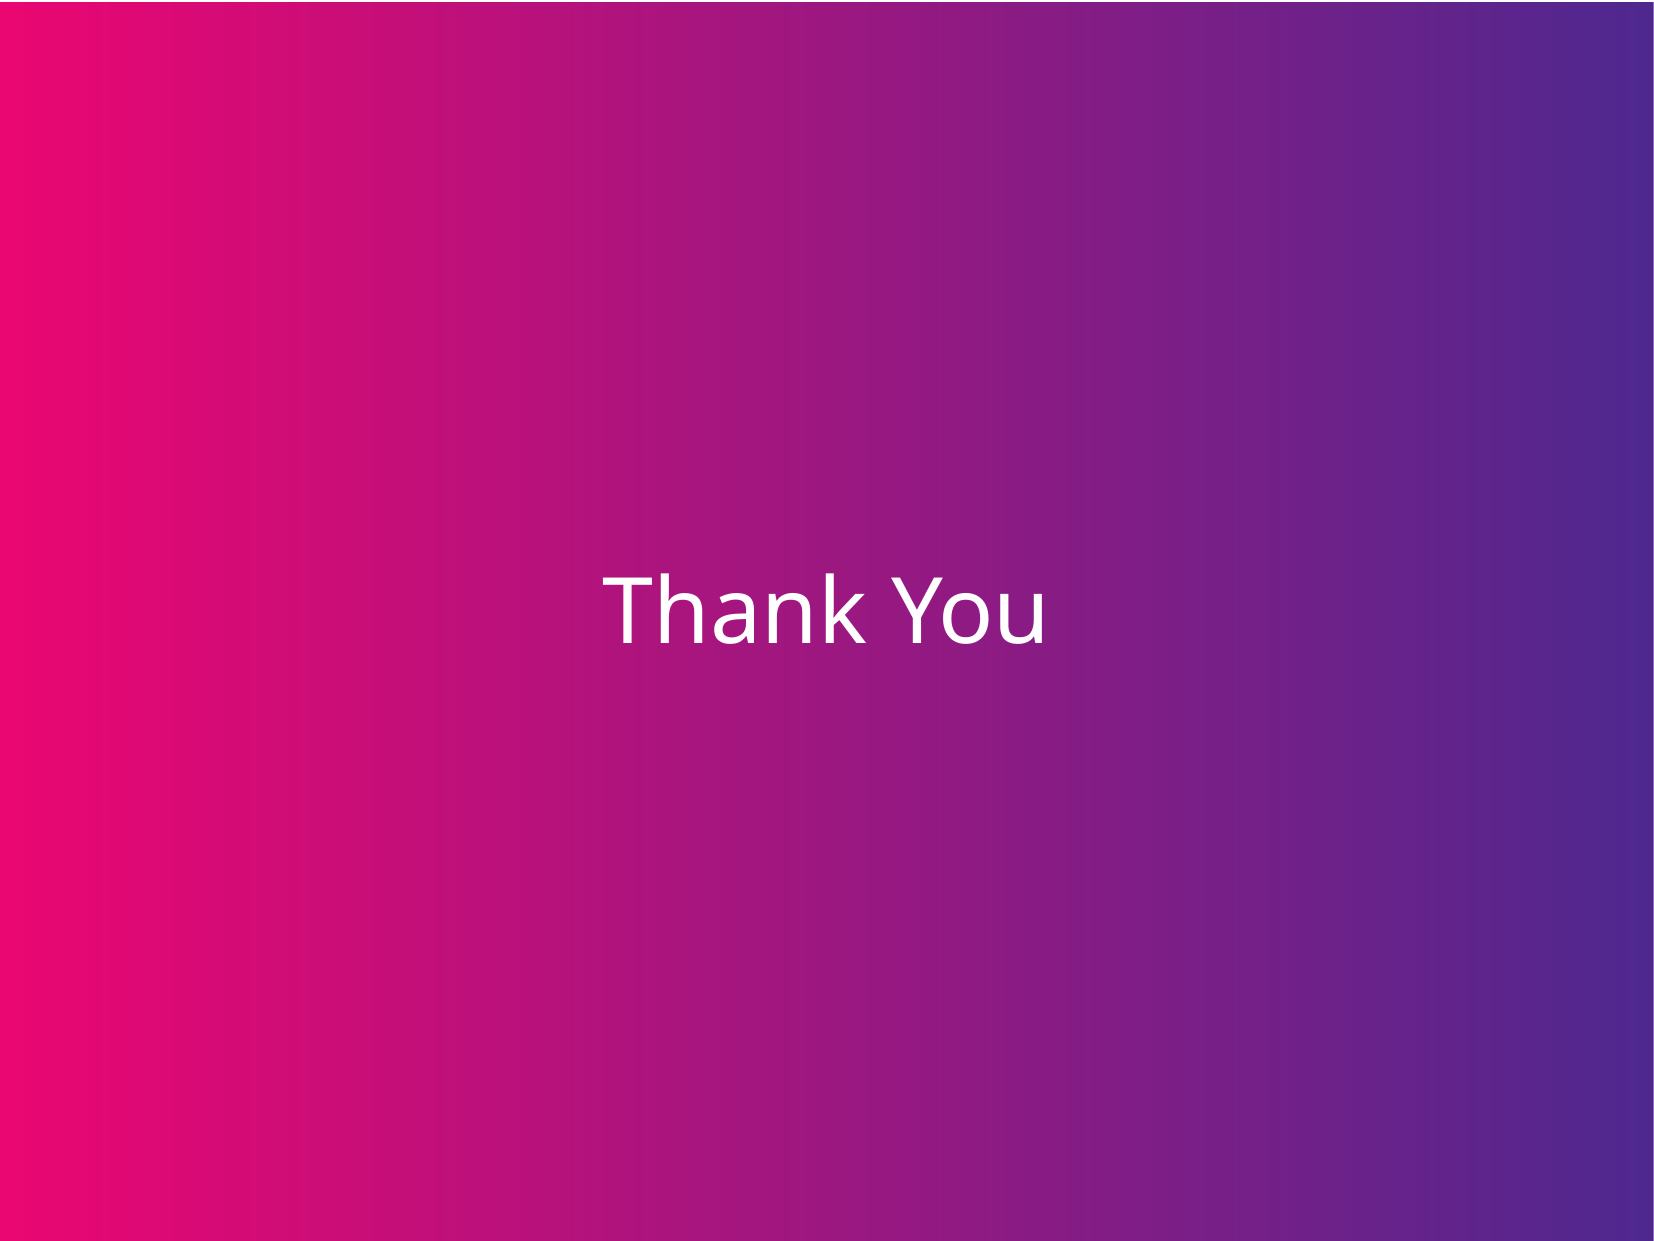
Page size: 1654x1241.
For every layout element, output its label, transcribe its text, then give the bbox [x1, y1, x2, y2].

title Thank You [82, 504, 1571, 712]
picture [0, 2, 1654, 1241]
